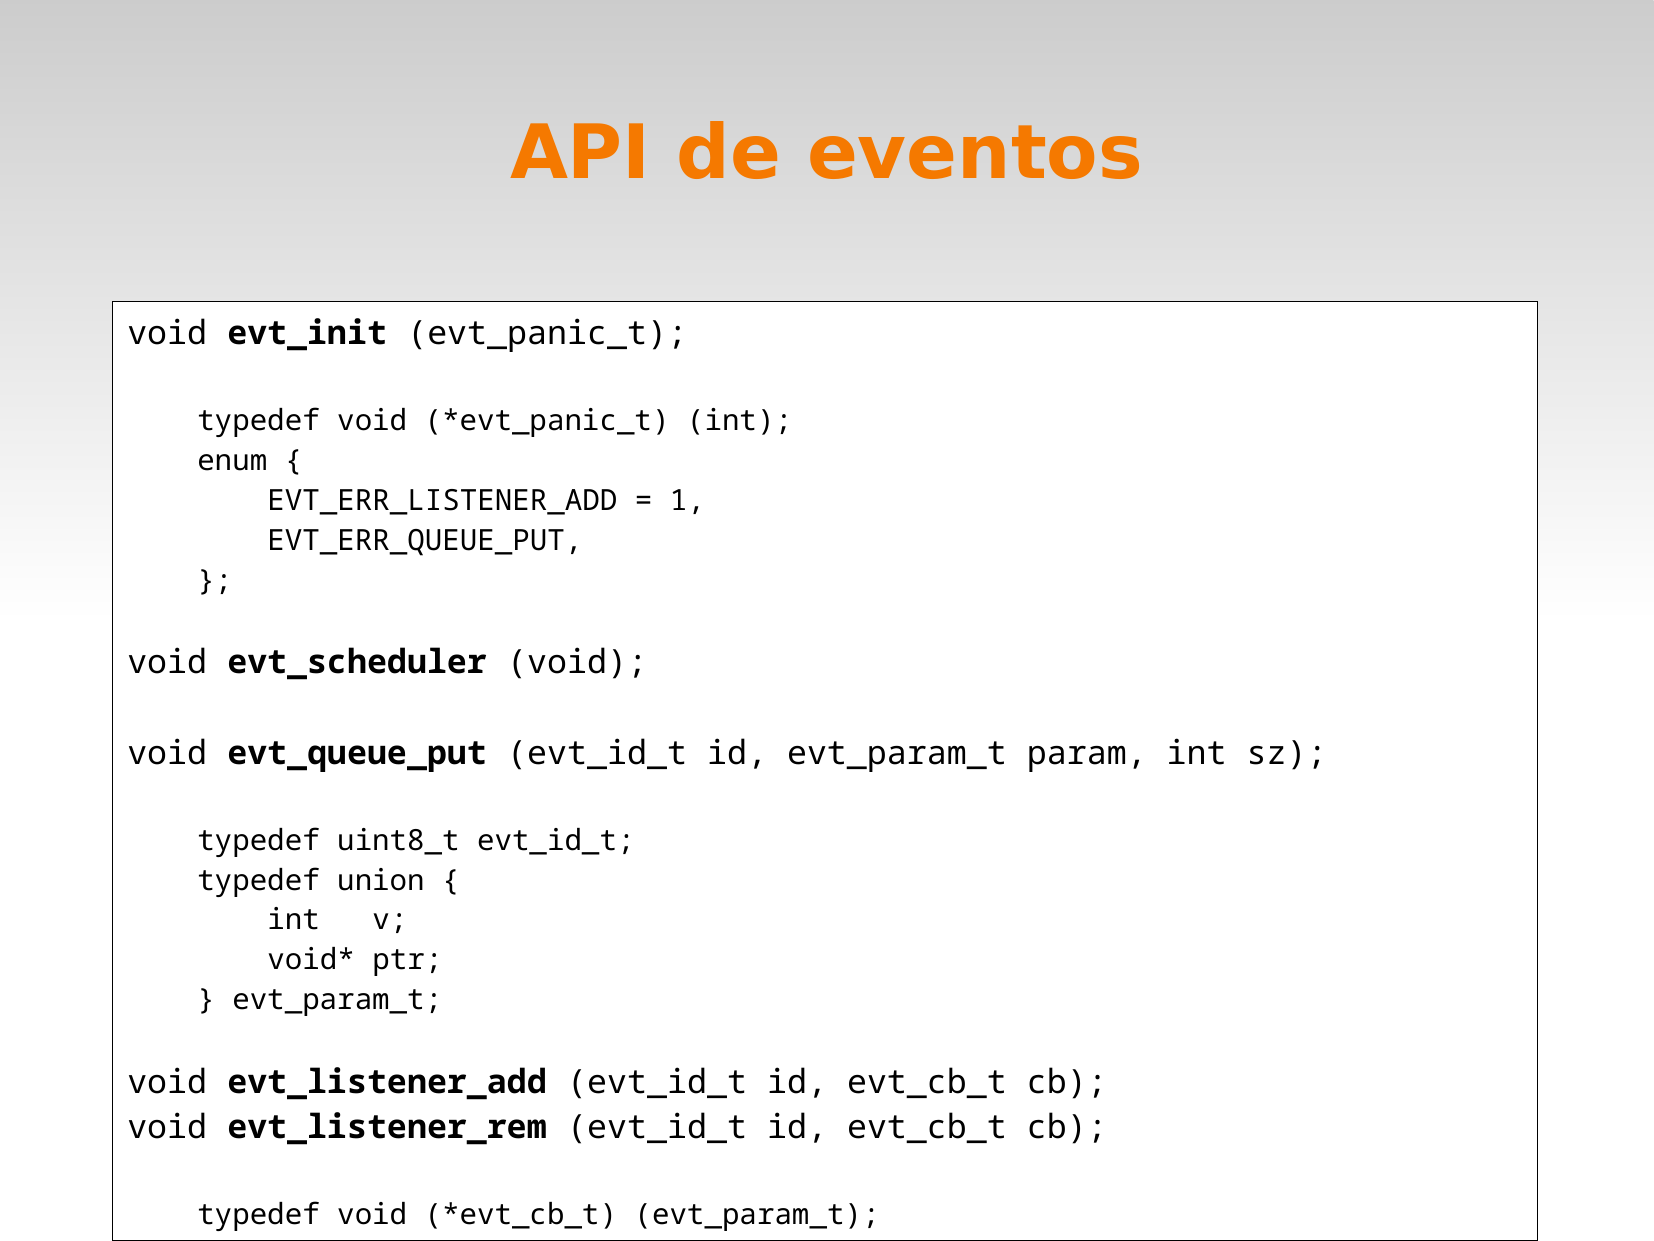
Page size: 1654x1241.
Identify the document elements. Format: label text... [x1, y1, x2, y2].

text_box void evt_init (evt_panic_t); typedef void (*evt_panic_t) (int); enum { EVT_ERR_LISTENER_ADD = 1, EVT_ERR_QUEUE_PUT, }; void evt_scheduler (void); void evt_queue_put (evt_id_t id, evt_param_t param, int sz); typedef uint8_t evt_id_t; typedef union { int v; void* ptr; } evt_param_t; void evt_listener_add (evt_id_t id, evt_cb_t cb); void evt_listener_rem (evt_id_t id, evt_cb_t cb); typedef void (*evt_cb_t) (evt_param_t); [112, 301, 1538, 1113]
title API de eventos [82, 49, 1571, 257]
